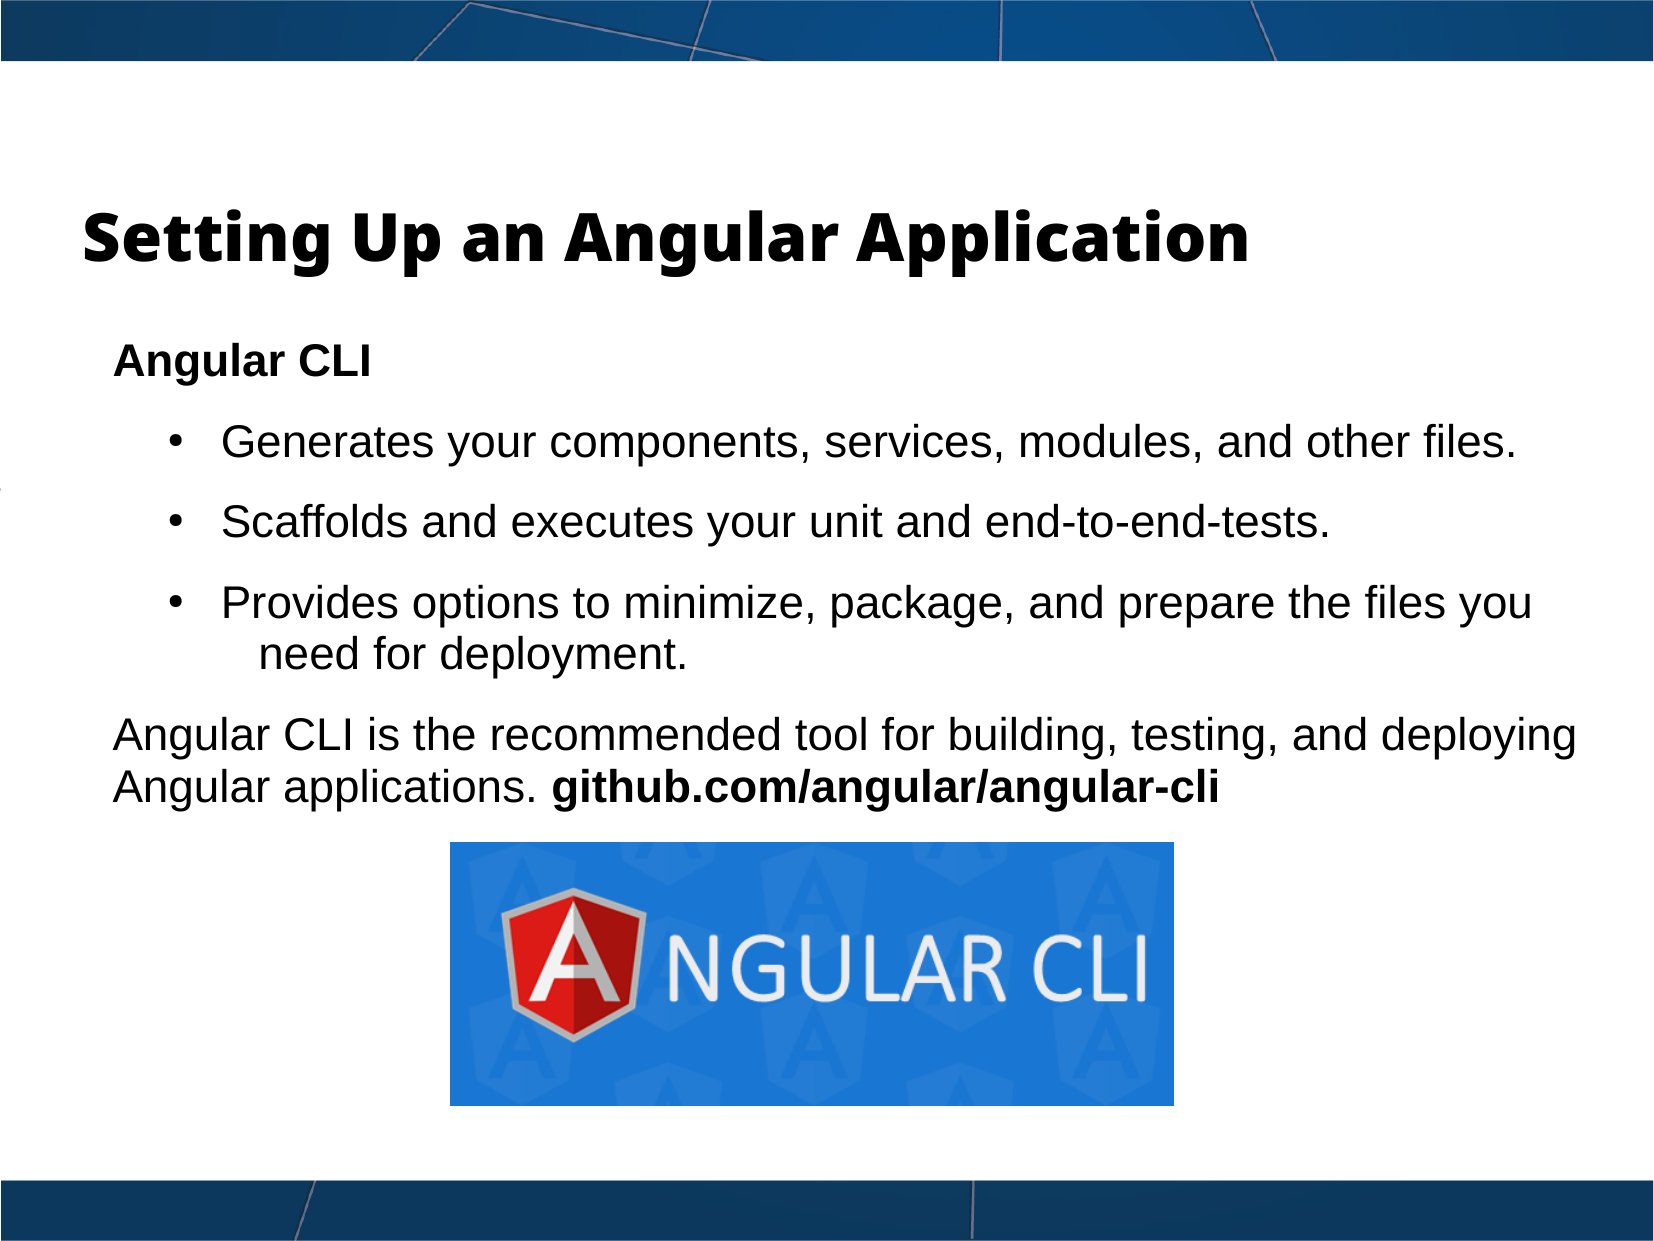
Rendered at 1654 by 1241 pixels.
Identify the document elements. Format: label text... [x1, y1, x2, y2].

list Angular CLI Generates your components, services, modules, and other files. Scaffolds and executes your unit and end-to-end-tests. Provides options to minimize, package, and prepare the files you need for deployment. Angular CLI is the recommended tool for building, testing, and deploying Angular applications. github.com/angular/angular-cli [112, 334, 1613, 1238]
title Setting Up an Angular Application [82, 139, 1571, 332]
picture [0, 0, 1654, 1241]
